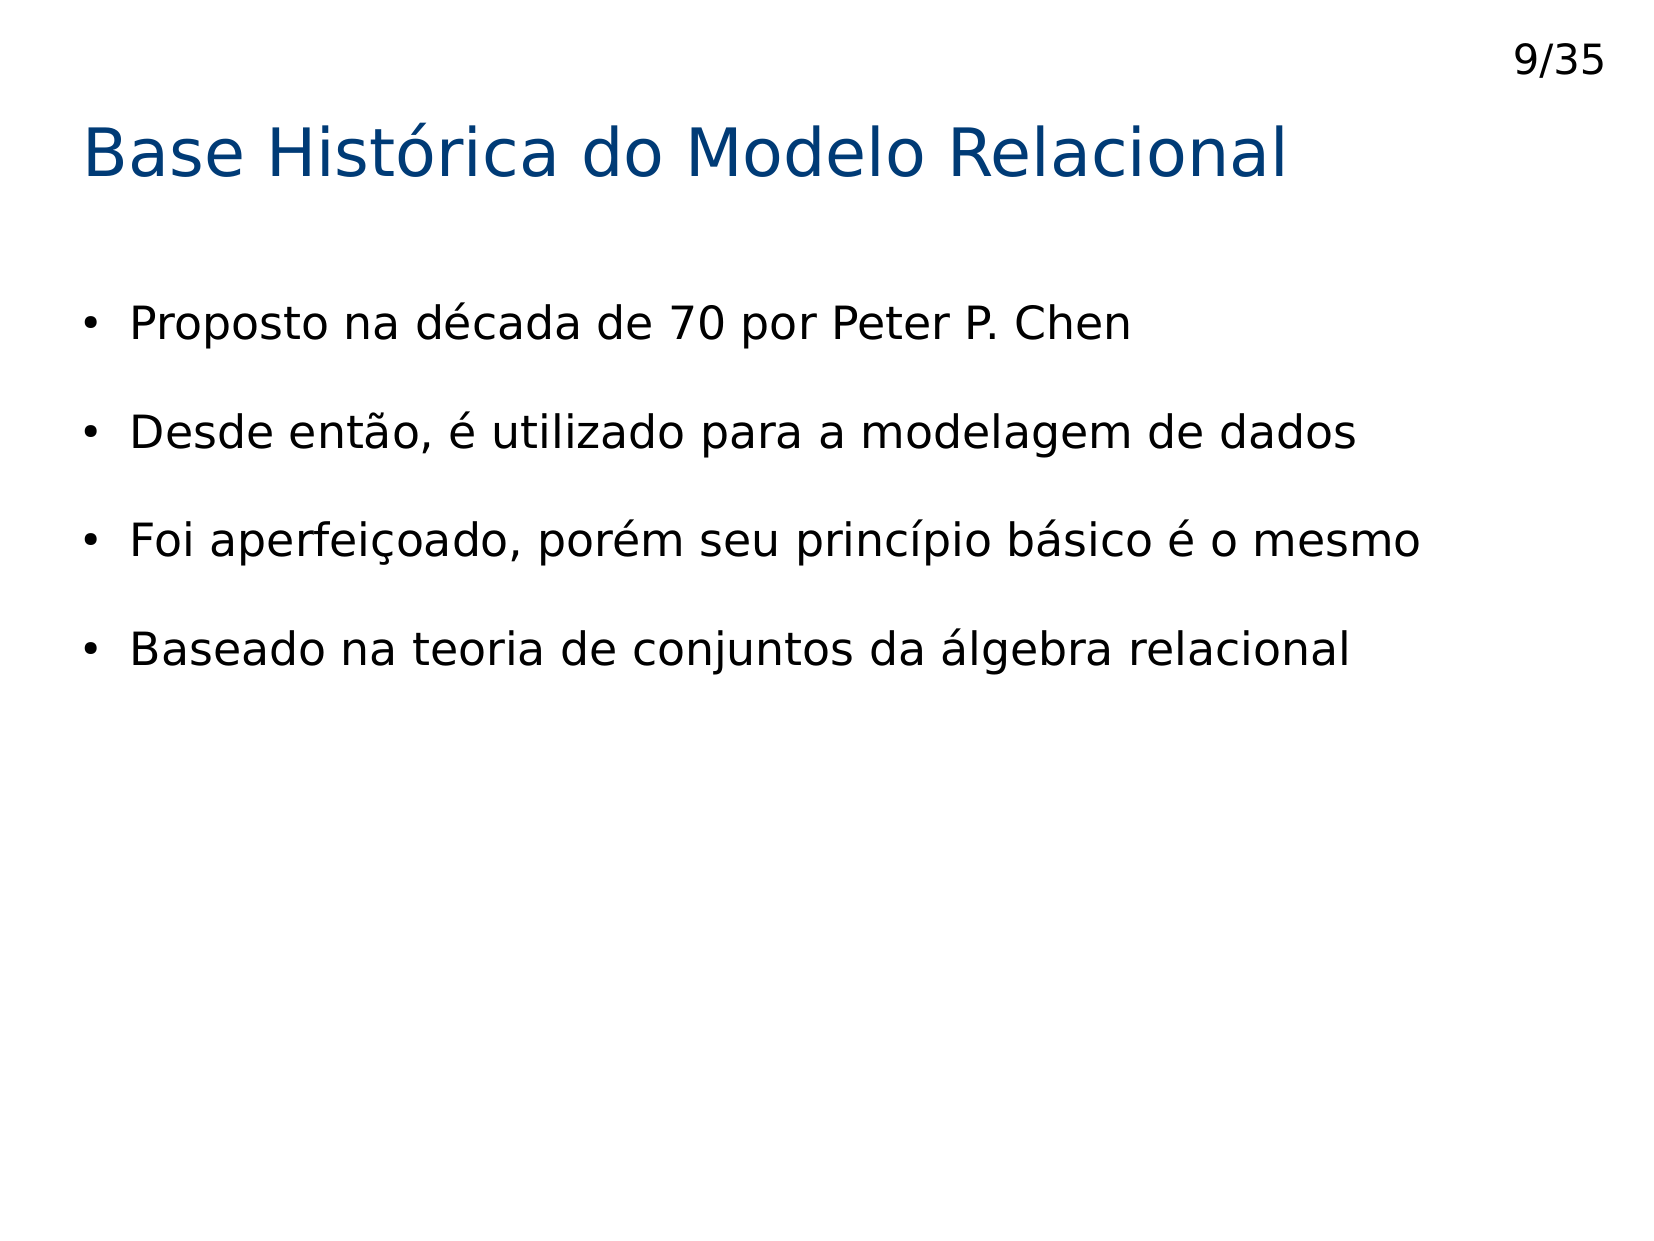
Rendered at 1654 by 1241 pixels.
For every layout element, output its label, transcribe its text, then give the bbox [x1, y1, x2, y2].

list Proposto na década de 70 por Peter P. Chen Desde então, é utilizado para a modelagem de dados Foi aperfeiçoado, porém seu princípio básico é o mesmo Baseado na teoria de conjuntos da álgebra relacional [82, 289, 1571, 1108]
title Base Histórica do Modelo Relacional [82, 82, 1571, 224]
